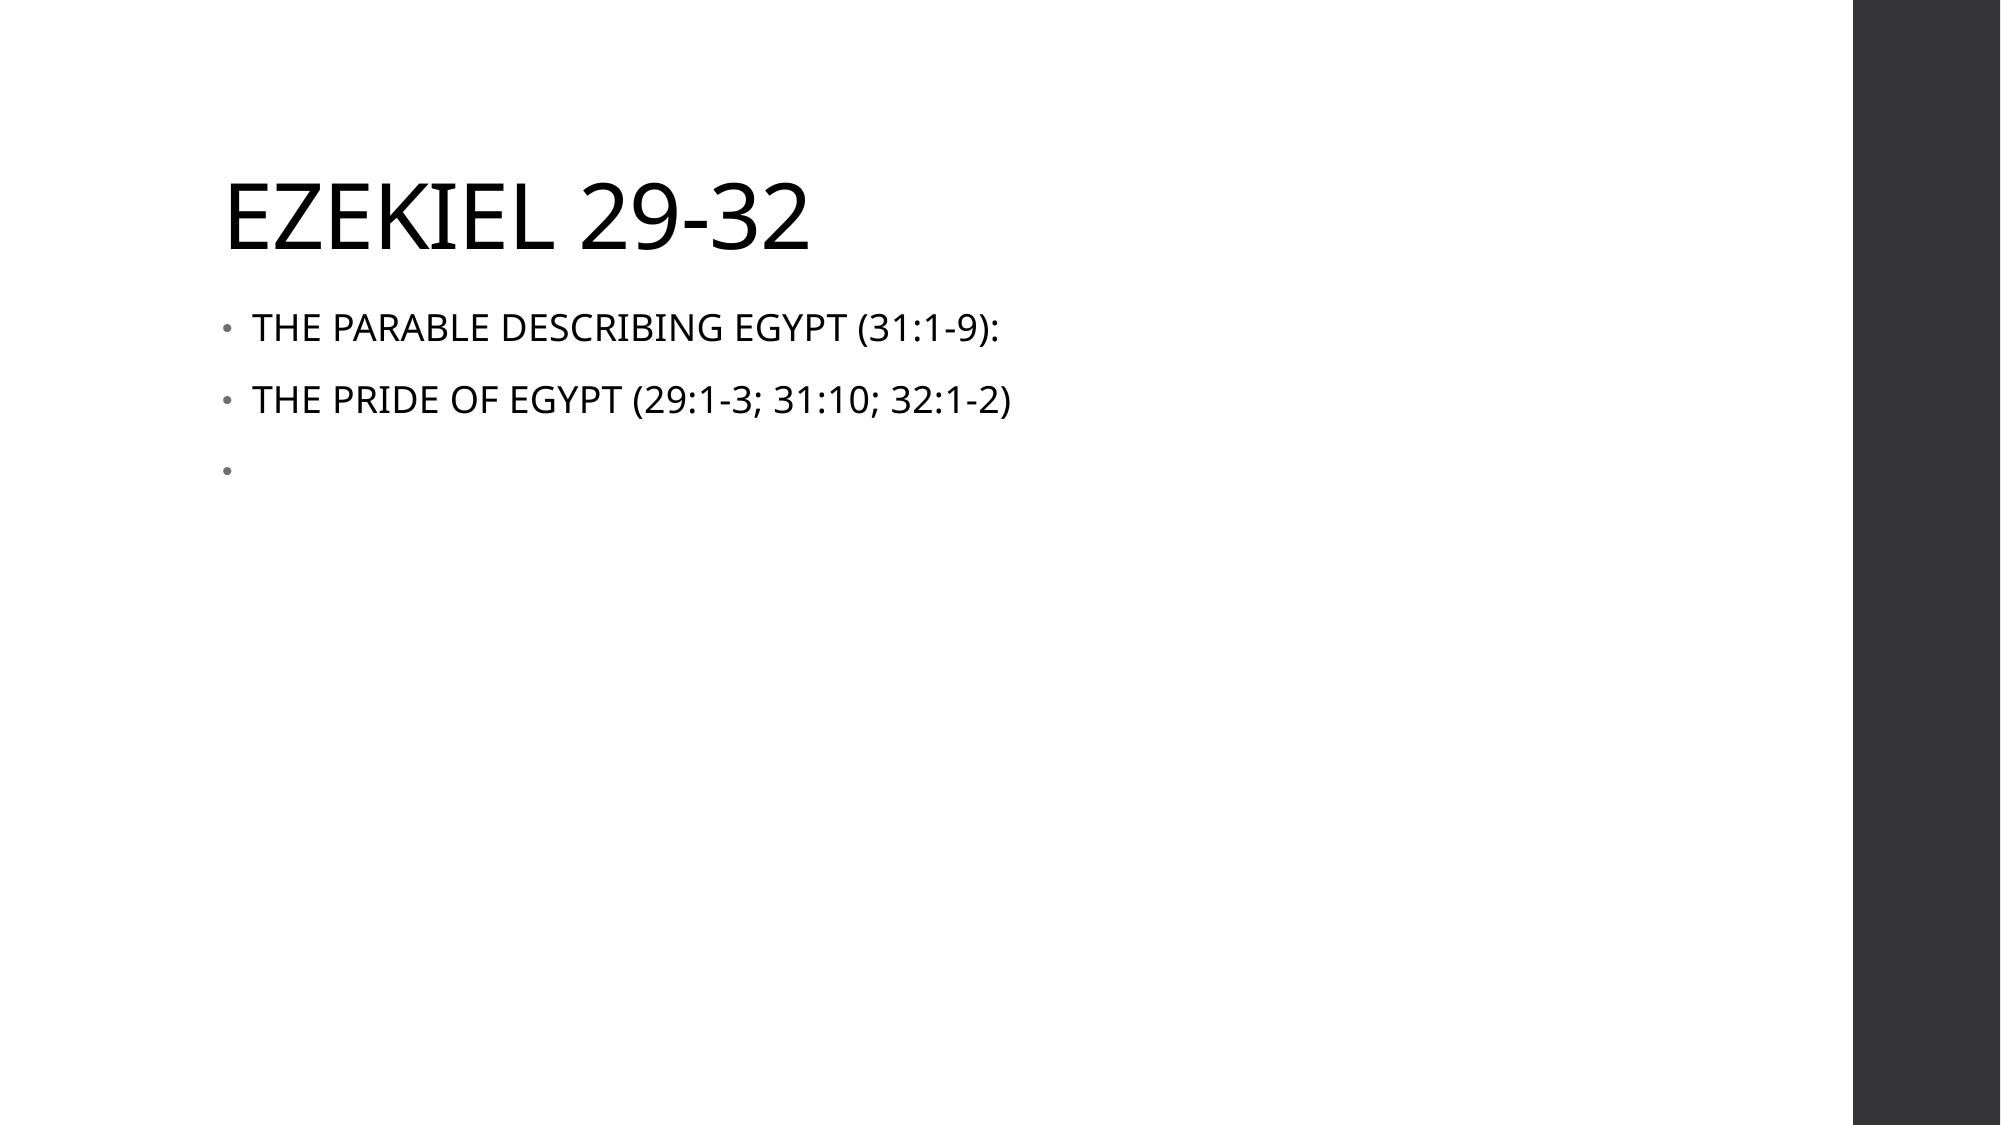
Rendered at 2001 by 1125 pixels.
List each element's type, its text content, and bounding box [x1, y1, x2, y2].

list THE PARABLE DESCRIBING EGYPT (31:1-9): THE PRIDE OF EGYPT (29:1-3; 31:10; 32:1-2) [206, 299, 1617, 1014]
title EZEKIEL 29-32 [206, 60, 1797, 278]
